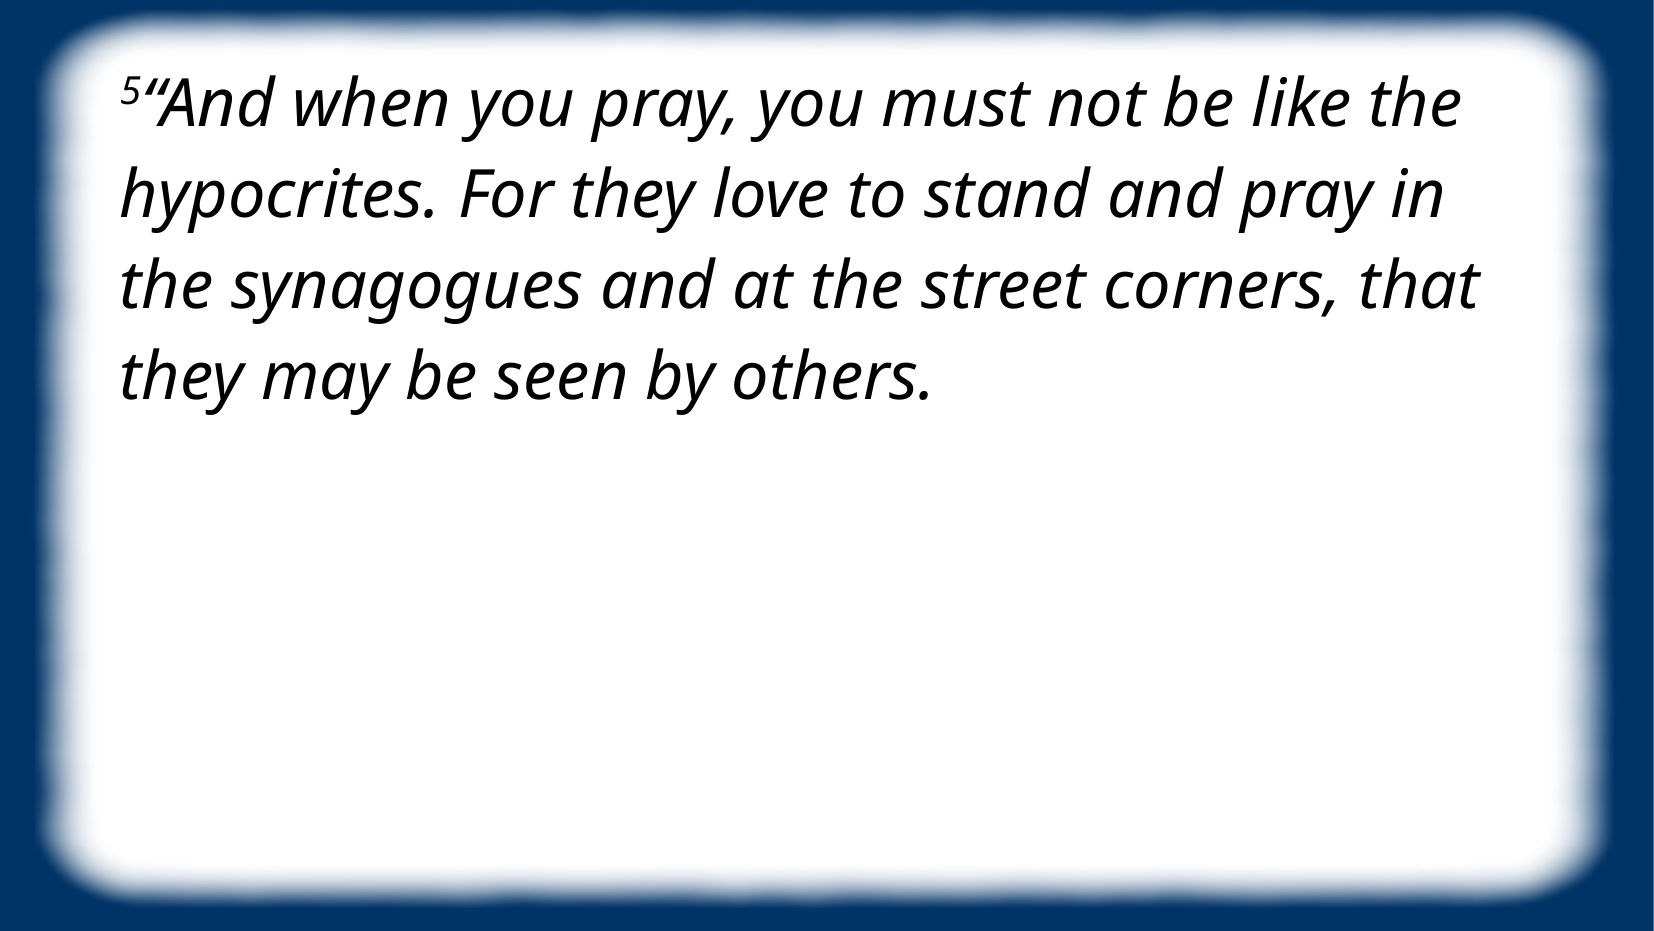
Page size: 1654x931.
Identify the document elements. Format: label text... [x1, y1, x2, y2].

text_box 5“And when you pray, you must not be like the hypocrites. For they love to stand and pray in the synagogues and at the street corners, that they may be seen by others. [105, 48, 1546, 419]
picture [0, 0, 1654, 931]
